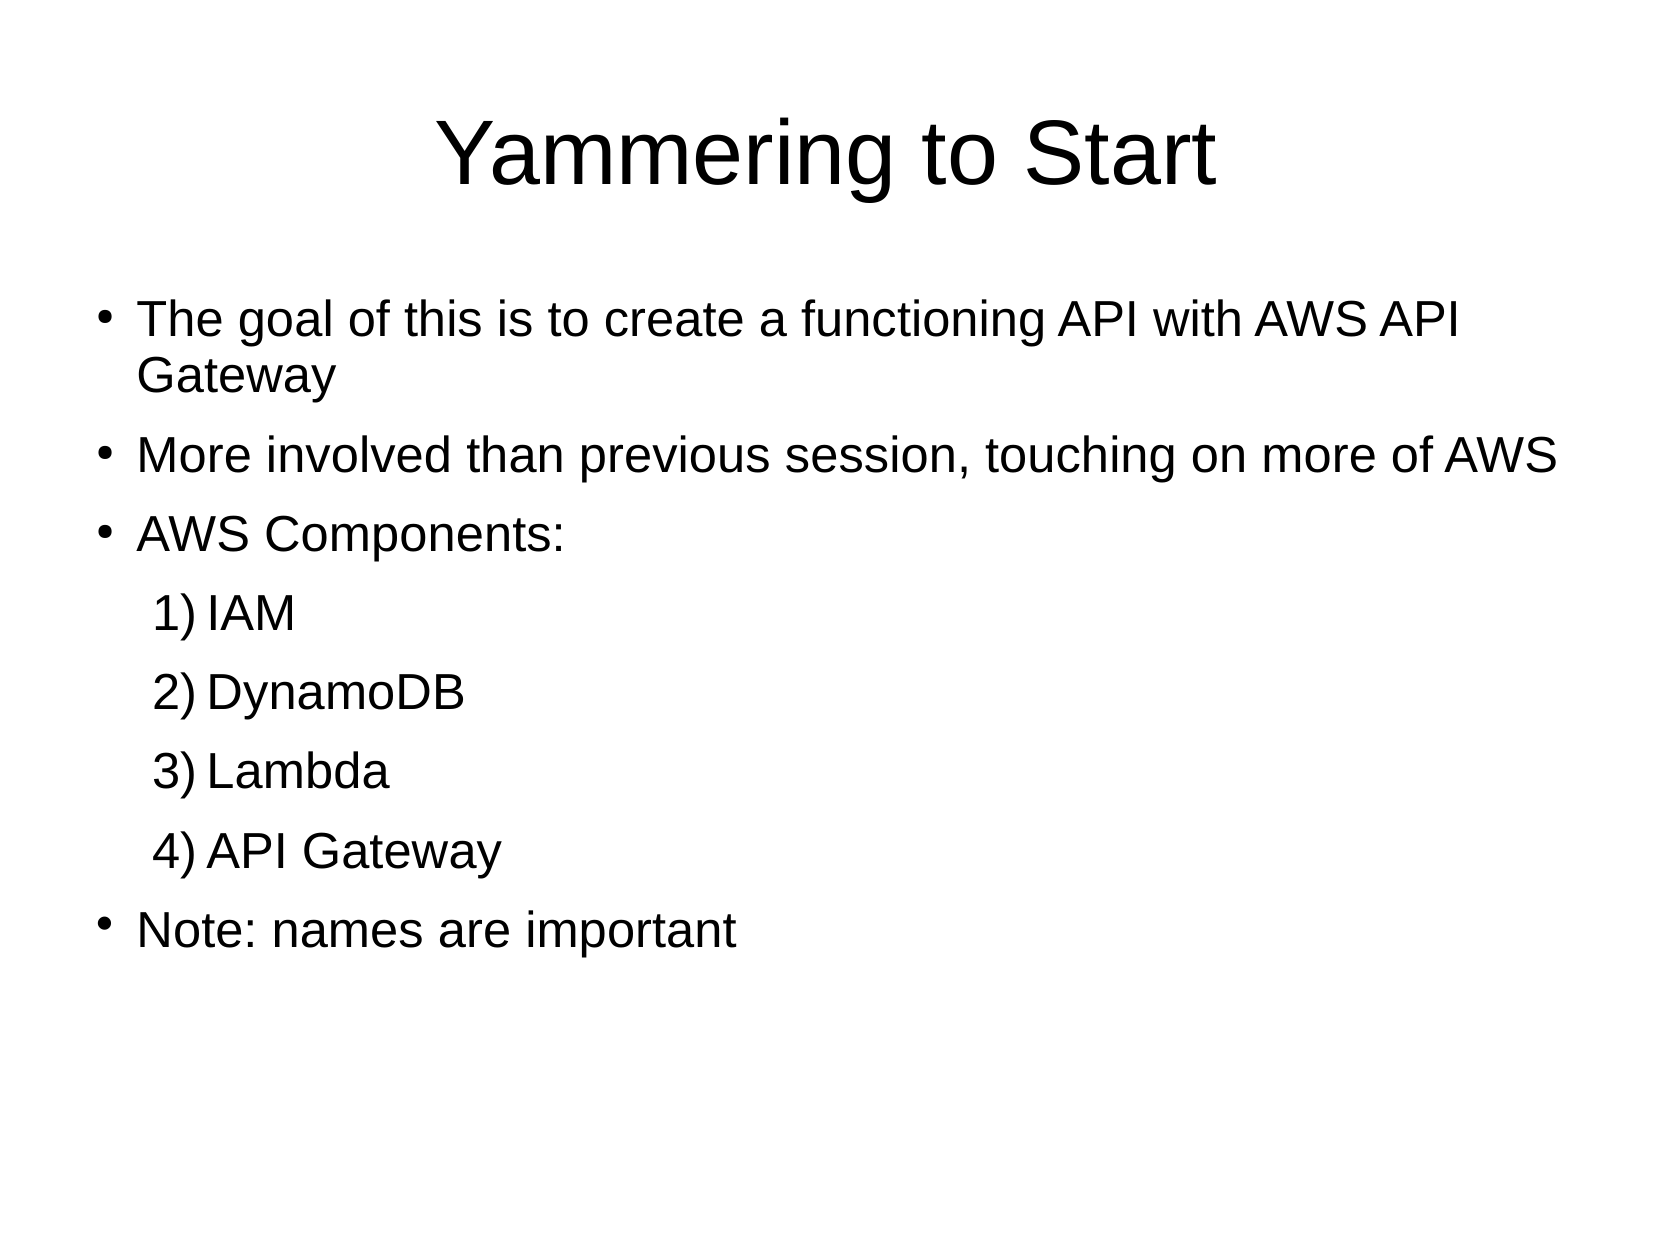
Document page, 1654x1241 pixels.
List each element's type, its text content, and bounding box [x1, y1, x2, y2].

list The goal of this is to create a functioning API with AWS API Gateway More involved than previous session, touching on more of AWS AWS Components: IAM DynamoDB Lambda API Gateway Note: names are important [82, 290, 1571, 1010]
title Yammering to Start [82, 49, 1571, 257]
